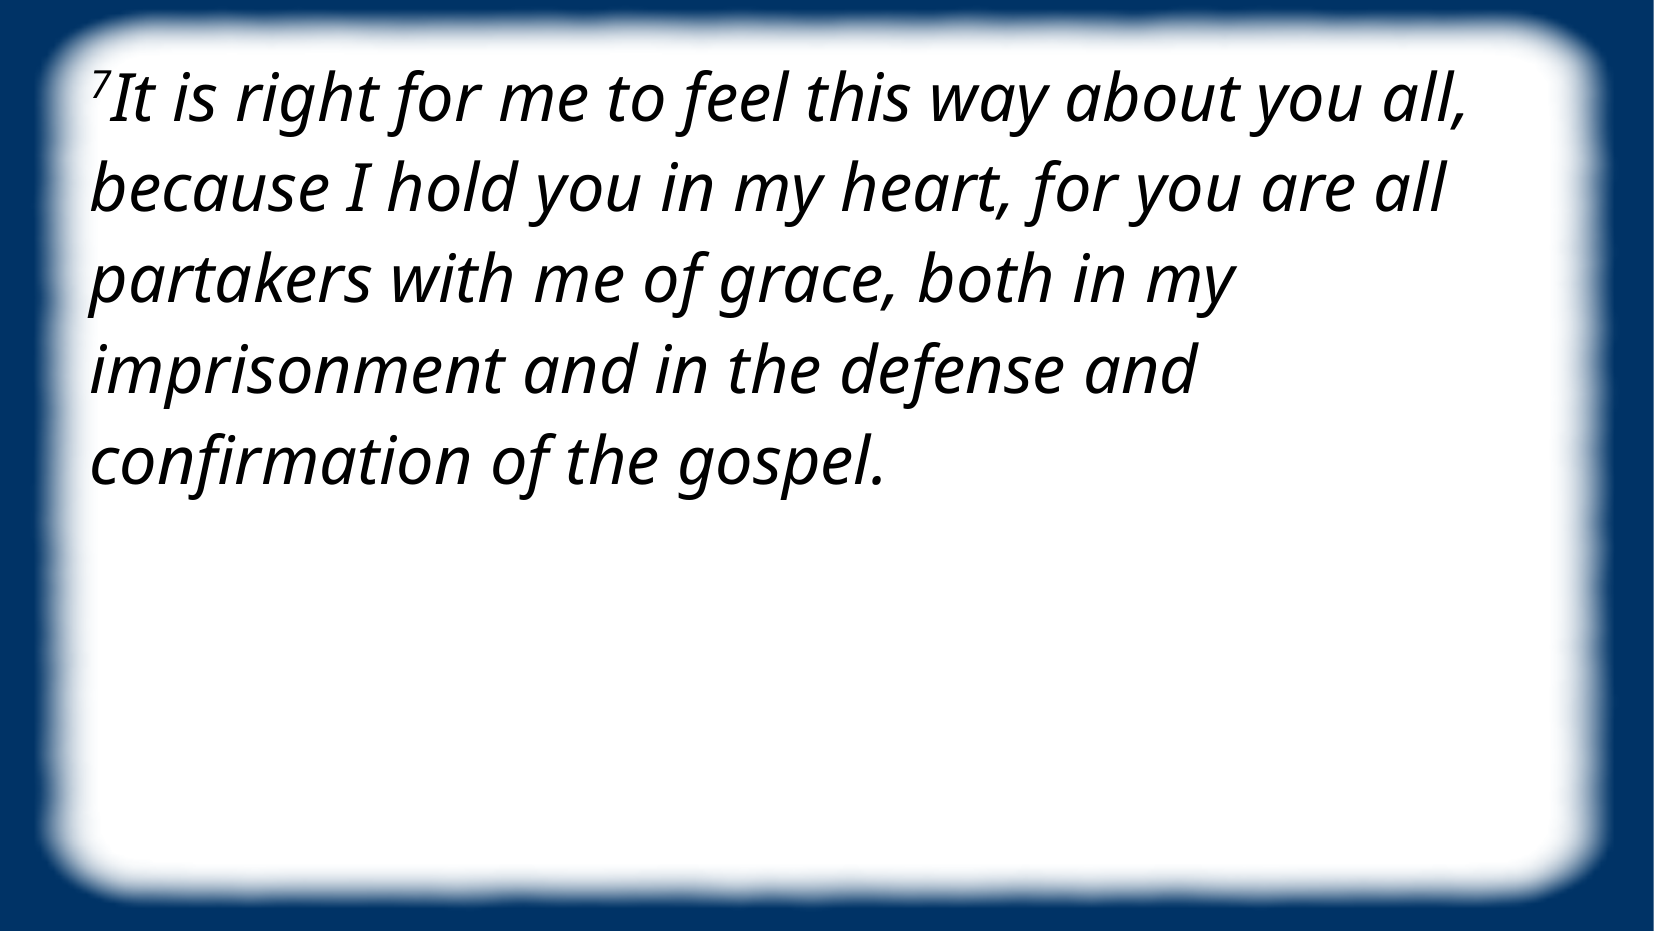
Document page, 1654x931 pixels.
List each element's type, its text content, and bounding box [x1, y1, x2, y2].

picture [0, 0, 1654, 931]
text_box 7It is right for me to feel this way about you all, because I hold you in my heart, for you are all partakers with me of grace, both in my imprisonment and in the defense and confirmation of the gospel. [75, 42, 1561, 511]
